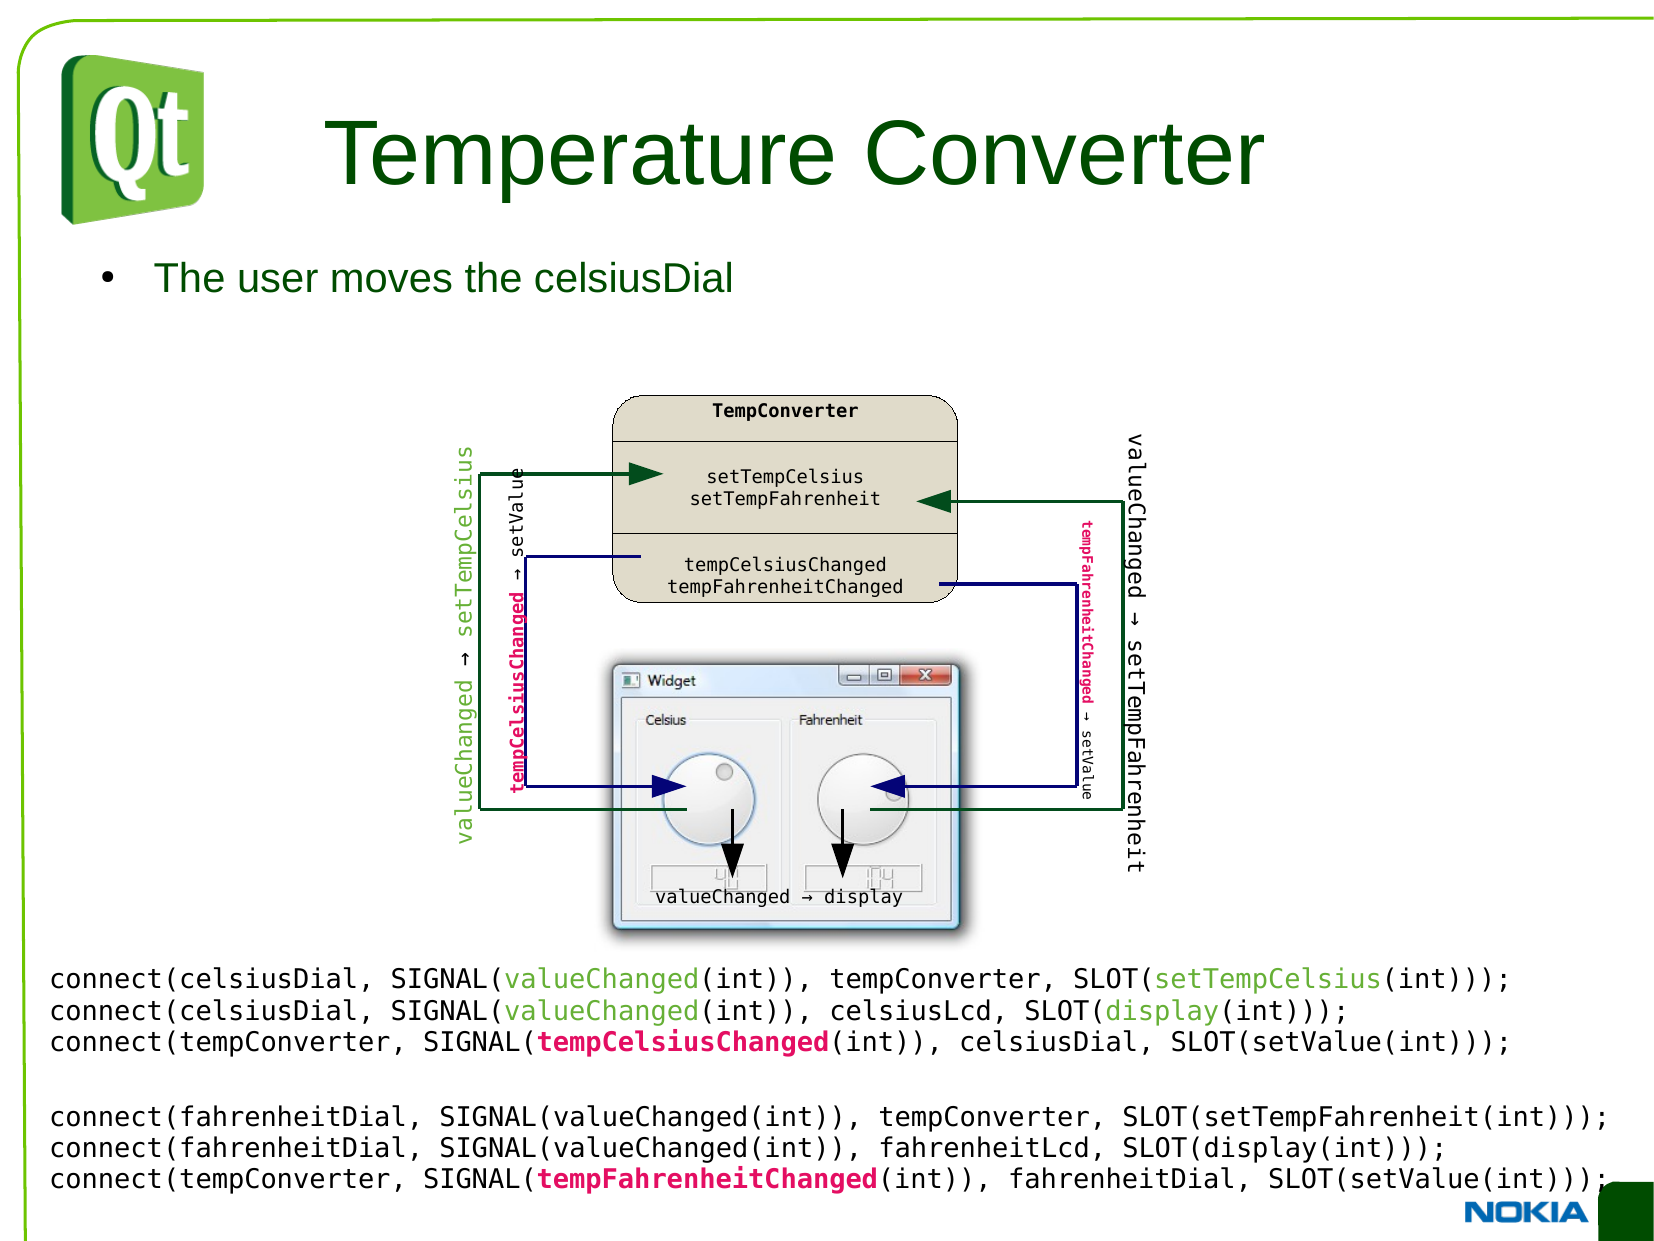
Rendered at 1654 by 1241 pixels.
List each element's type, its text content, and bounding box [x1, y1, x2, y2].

text_box valueChanged → display [640, 878, 933, 916]
text_box connect(celsiusDial, SIGNAL(valueChanged(int)), tempConverter, SLOT(setTempCelsius(int))); connect(celsiusDial, SIGNAL(valueChanged(int)), celsiusLcd, SLOT(display(int))); connect(tempConverter, SIGNAL(tempCelsiusChanged(int)), celsiusDial, SLOT(setValue(int))); connect(fahrenheitDial, SIGNAL(valueChanged(int)), tempConverter, SLOT(setTempFahrenheit(int))); connect(fahrenheitDial, SIGNAL(valueChanged(int)), fahrenheitLcd, SLOT(display(int))); connect(tempConverter, SIGNAL(tempFahrenheitChanged(int)), fahrenheitDial, SLOT(setValue(int))); [34, 956, 1631, 1206]
text_box TempConverter setTempCelsius setTempFahrenheit tempCelsiusChanged tempFahrenheitChanged [612, 395, 958, 441]
text_box tempFahrenheitChanged → setValue [1071, 505, 1104, 817]
text_box TempConverter setTempCelsius setTempFahrenheit tempCelsiusChanged tempFahrenheitChanged [612, 534, 958, 603]
text_box tempCelsiusChanged → setValue [497, 451, 536, 810]
picture [1465, 1206, 1589, 1223]
picture [61, 55, 204, 225]
text_box valueChanged → setTempFahrenheit [1114, 419, 1158, 891]
picture [594, 648, 986, 952]
title Temperature Converter [257, 49, 1333, 254]
list The user moves the celsiusDial [82, 254, 1571, 325]
text_box valueChanged → setTempCelsius [442, 429, 485, 860]
text_box TempConverter setTempCelsius setTempFahrenheit tempCelsiusChanged tempFahrenheitChanged [612, 442, 958, 533]
